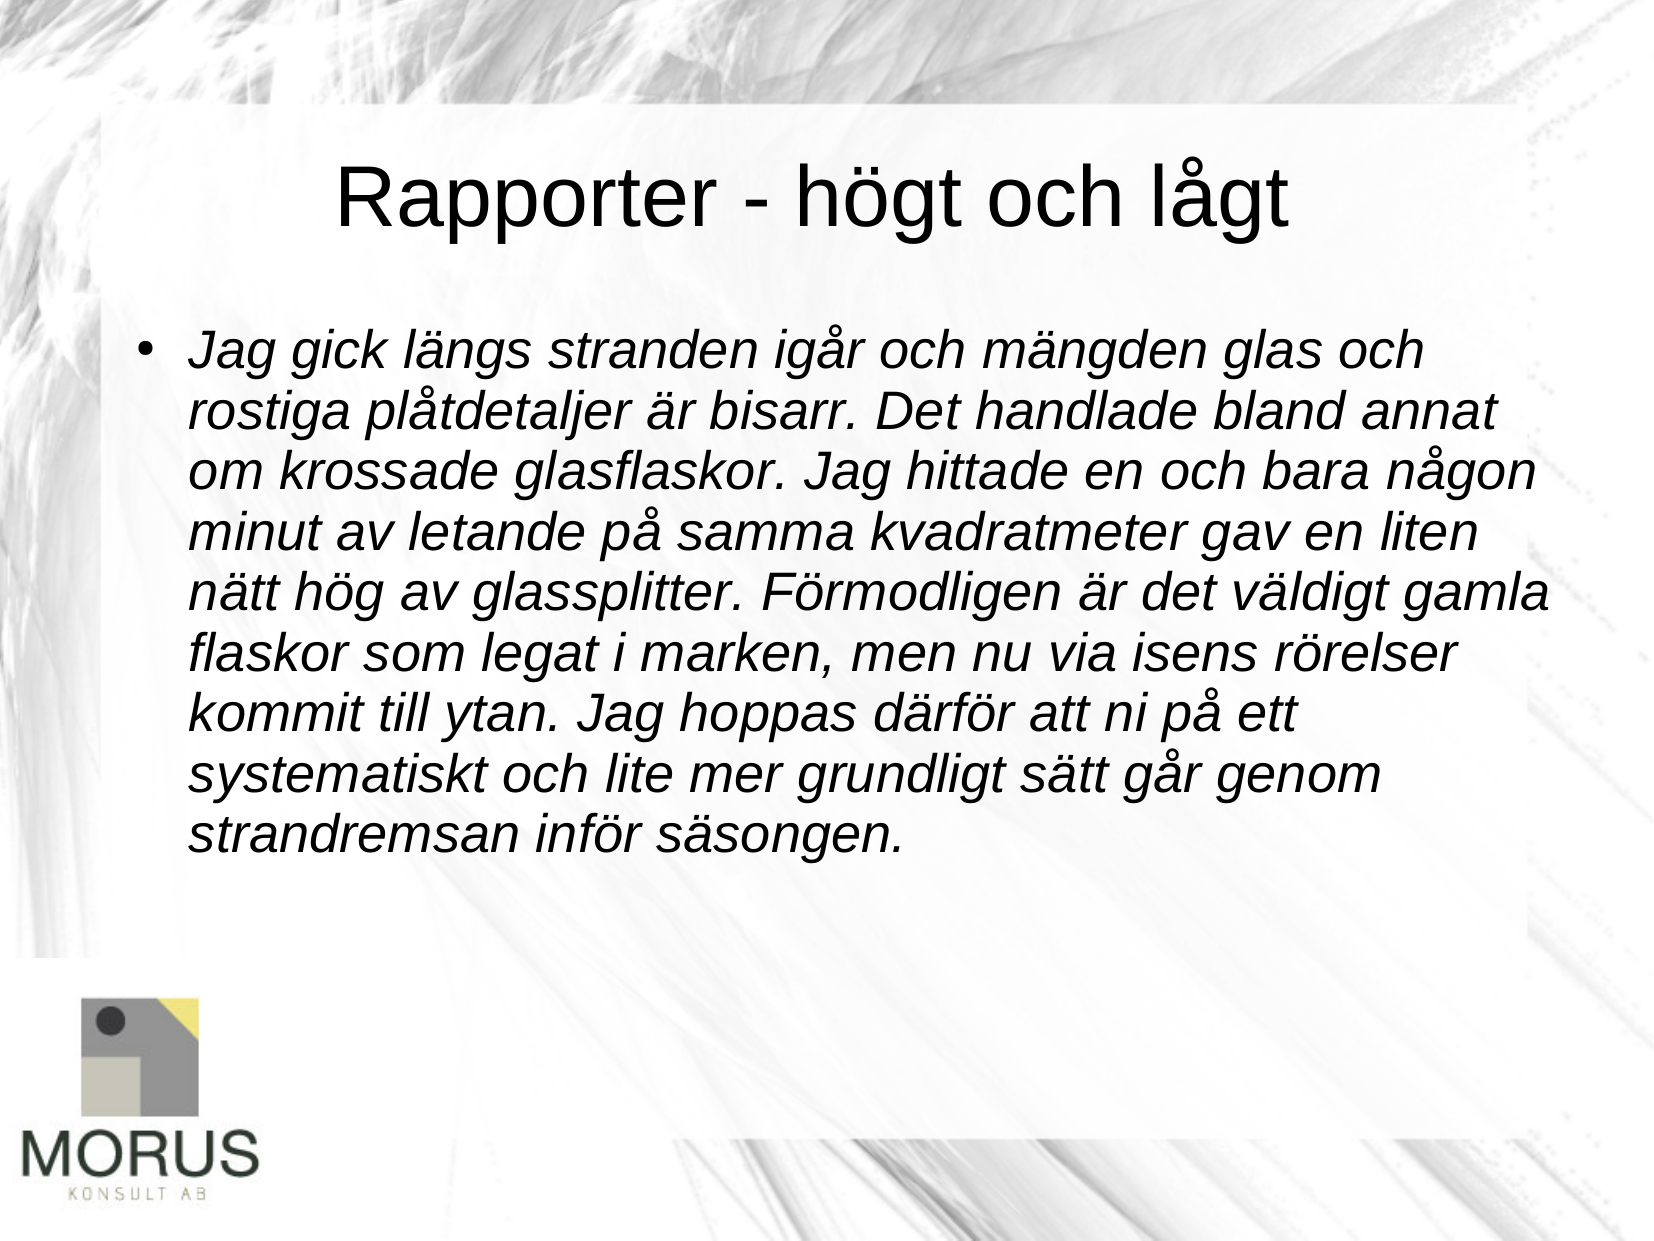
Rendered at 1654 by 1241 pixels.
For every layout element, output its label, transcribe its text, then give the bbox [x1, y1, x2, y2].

picture [0, 0, 1654, 1241]
title Rapporter - högt och lågt [118, 112, 1506, 281]
list Jag gick längs stranden igår och mängden glas och rostiga plåtdetaljer är bisarr. Det handlade bland annat om krossade glasflaskor. Jag hittade en och bara någon minut av letande på samma kvadratmeter gav en liten nätt hög av glassplitter. Förmodligen är det väldigt gamla flaskor som legat i marken, men nu via isens rörelser kommit till ytan. Jag hoppas därför att ni på ett systematiskt och lite mer grundligt sätt går genom strandremsan inför säsongen. [118, 319, 1571, 1040]
